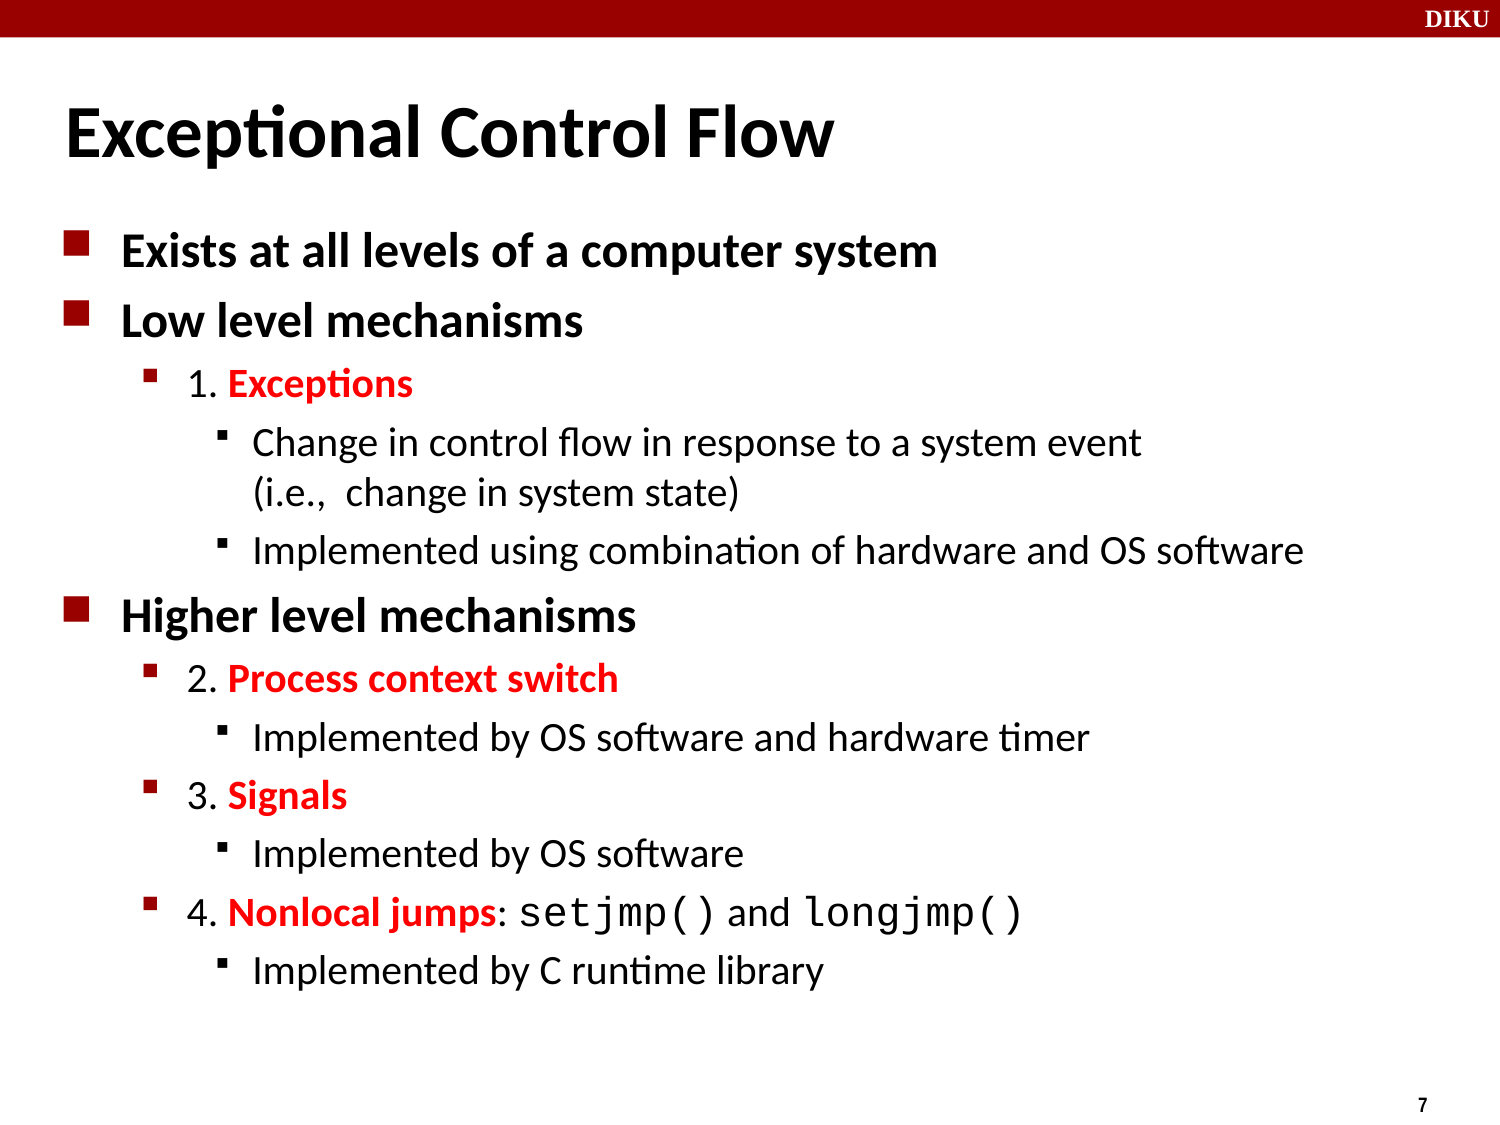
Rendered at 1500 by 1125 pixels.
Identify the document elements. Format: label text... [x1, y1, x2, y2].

title Exceptional Control Flow [50, 80, 1475, 175]
list Exists at all levels of a computer system Low level mechanisms 1. Exceptions Change in control flow in response to a system event (i.e., change in system state) Implemented using combination of hardware and OS software Higher level mechanisms 2. Process context switch Implemented by OS software and hardware timer 3. Signals Implemented by OS software 4. Nonlocal jumps: setjmp() and longjmp() Implemented by C runtime library [49, 210, 1409, 1050]
